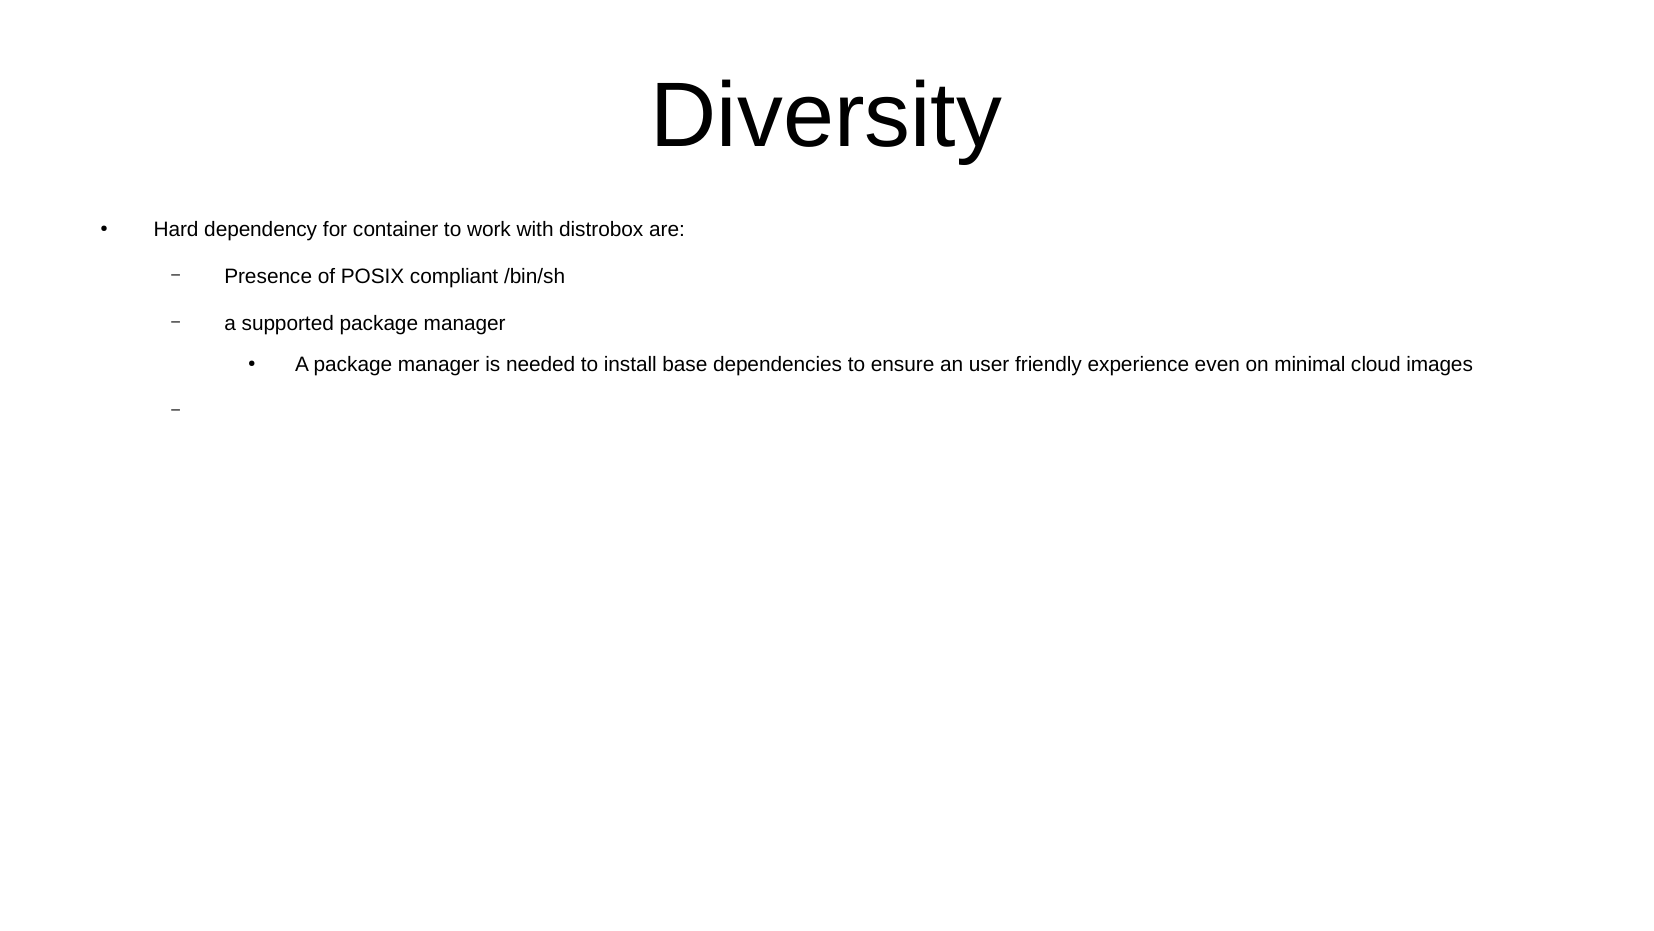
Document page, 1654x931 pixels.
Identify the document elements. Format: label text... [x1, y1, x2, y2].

list Hard dependency for container to work with distrobox are: Presence of POSIX compliant /bin/sh a supported package manager A package manager is needed to install base dependencies to ensure an user friendly experience even on minimal cloud images [82, 217, 1571, 758]
title Diversity [82, 37, 1571, 193]
